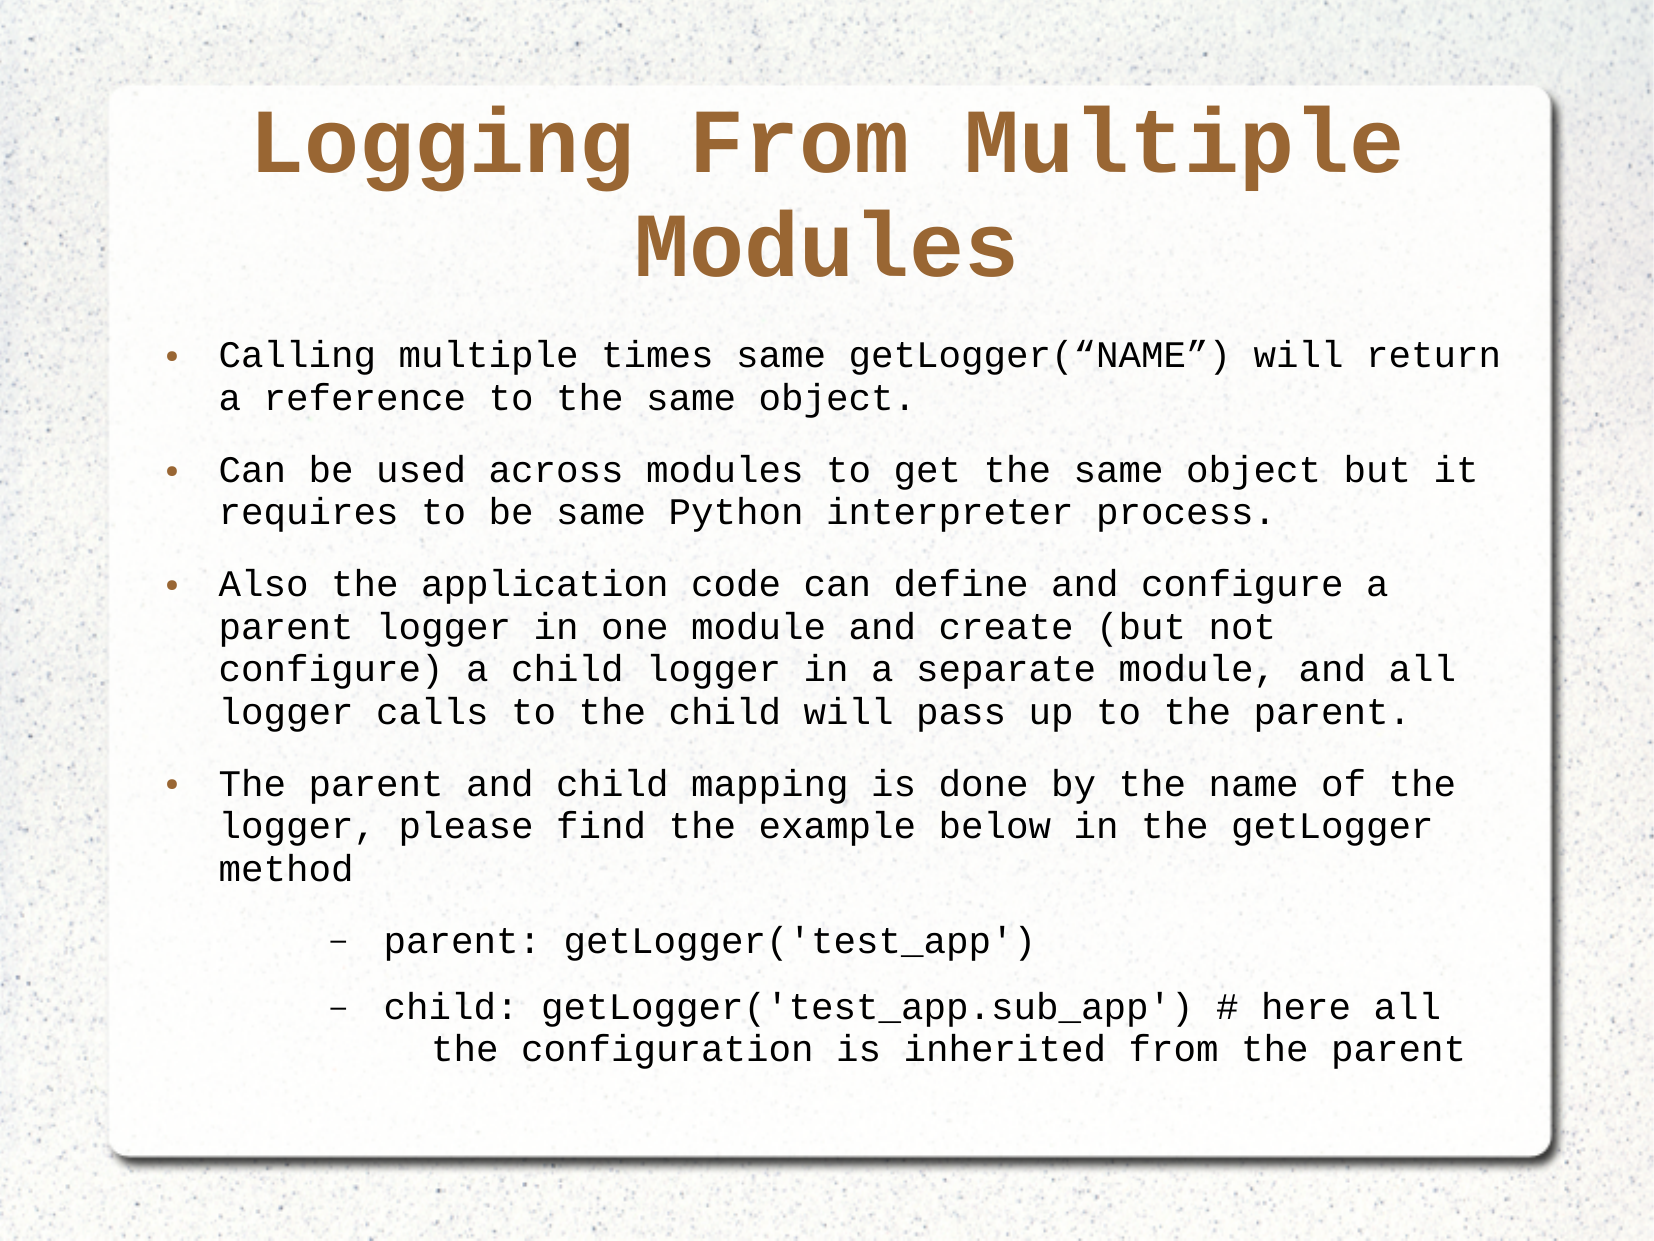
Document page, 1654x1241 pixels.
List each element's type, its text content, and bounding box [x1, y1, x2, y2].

list Calling multiple times same getLogger(“NAME”) will return a reference to the same object. Can be used across modules to get the same object but it requires to be same Python interpreter process. Also the application code can define and configure a parent logger in one module and create (but not configure) a child logger in a separate module, and all logger calls to the child will pass up to the parent. The parent and child mapping is done by the name of the logger, please find the example below in the getLogger method parent: getLogger('test_app') child: getLogger('test_app.sub_app') # here all the configuration is inherited from the parent [147, 336, 1506, 1003]
picture [0, 0, 1654, 1241]
title Logging From Multiple Modules [118, 96, 1536, 304]
